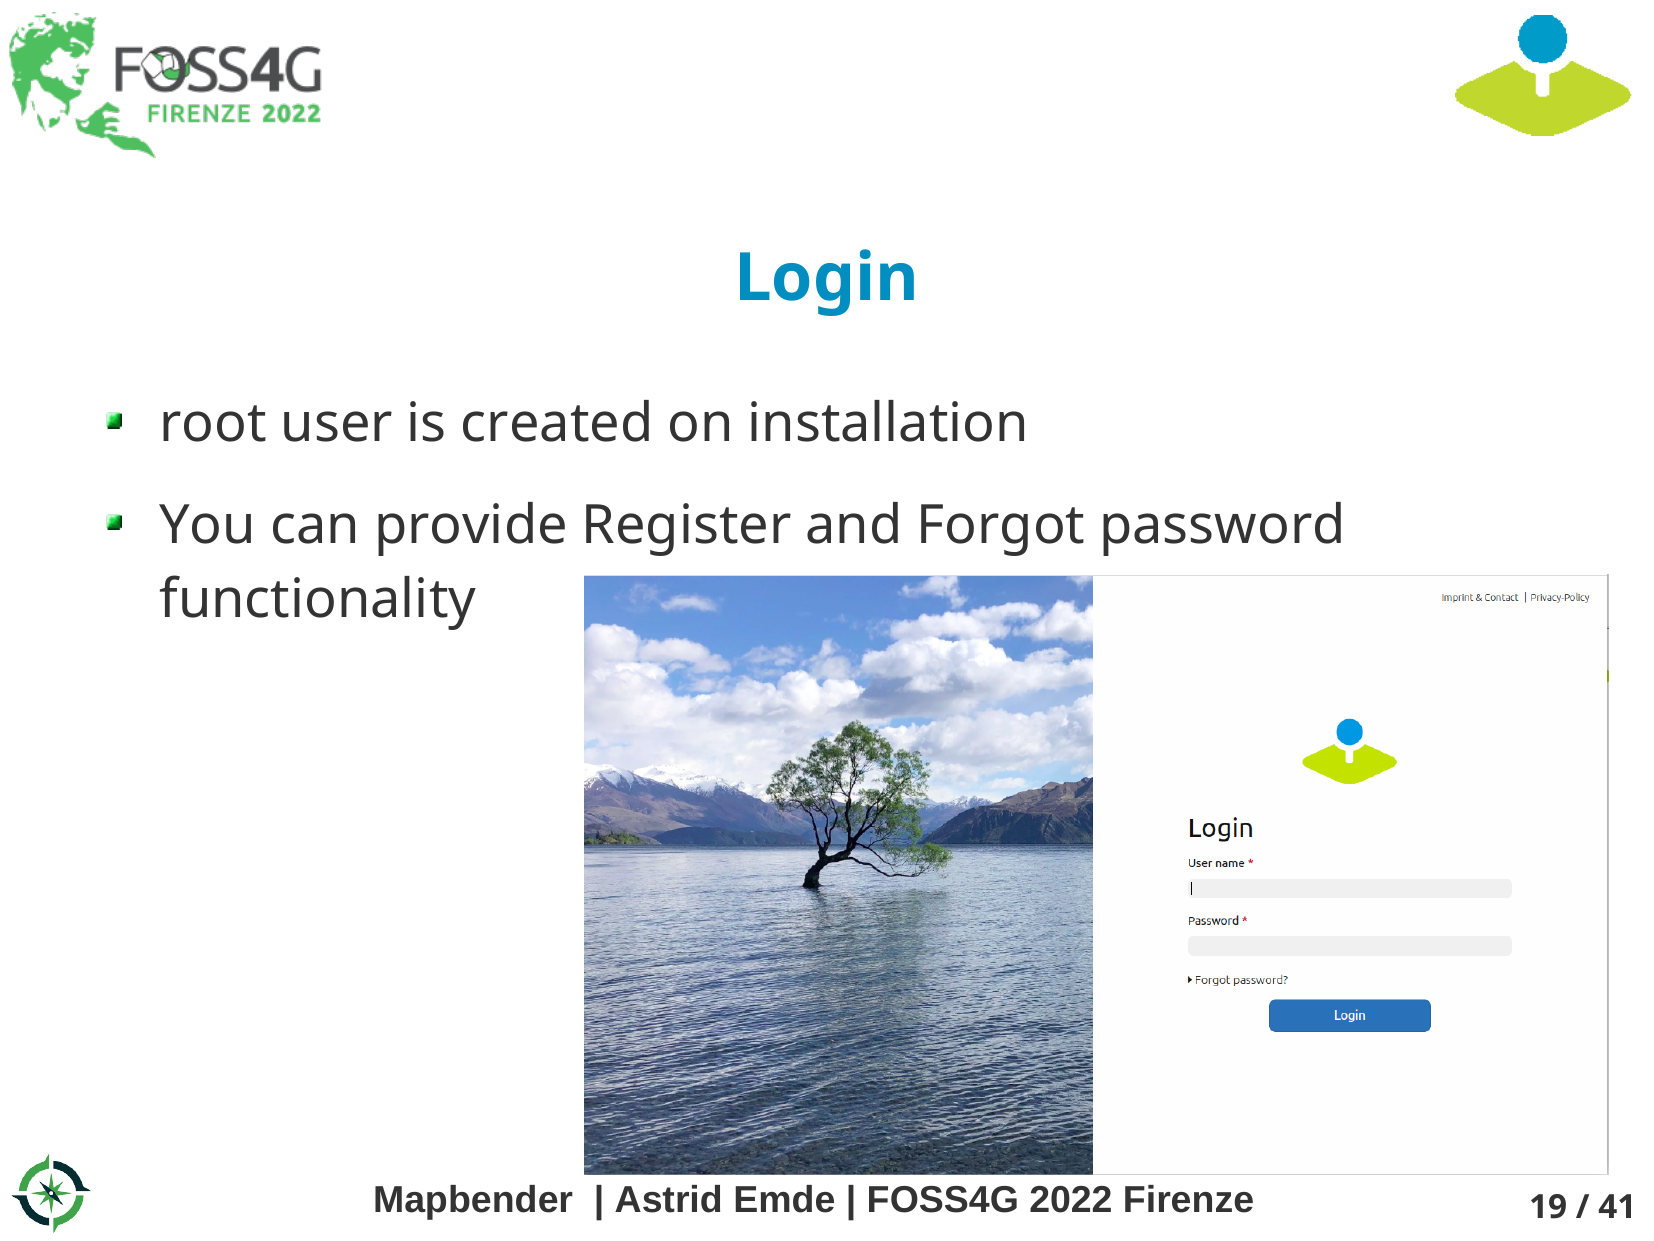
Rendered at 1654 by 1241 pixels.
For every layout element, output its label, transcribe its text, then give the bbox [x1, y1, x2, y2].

title Login [82, 200, 1571, 349]
picture [10, 1152, 92, 1234]
picture [1455, 15, 1633, 136]
picture [584, 574, 1609, 1175]
list root user is created on installation You can provide Register and Forgot password functionality [88, 383, 1577, 1188]
picture [0, 12, 376, 158]
